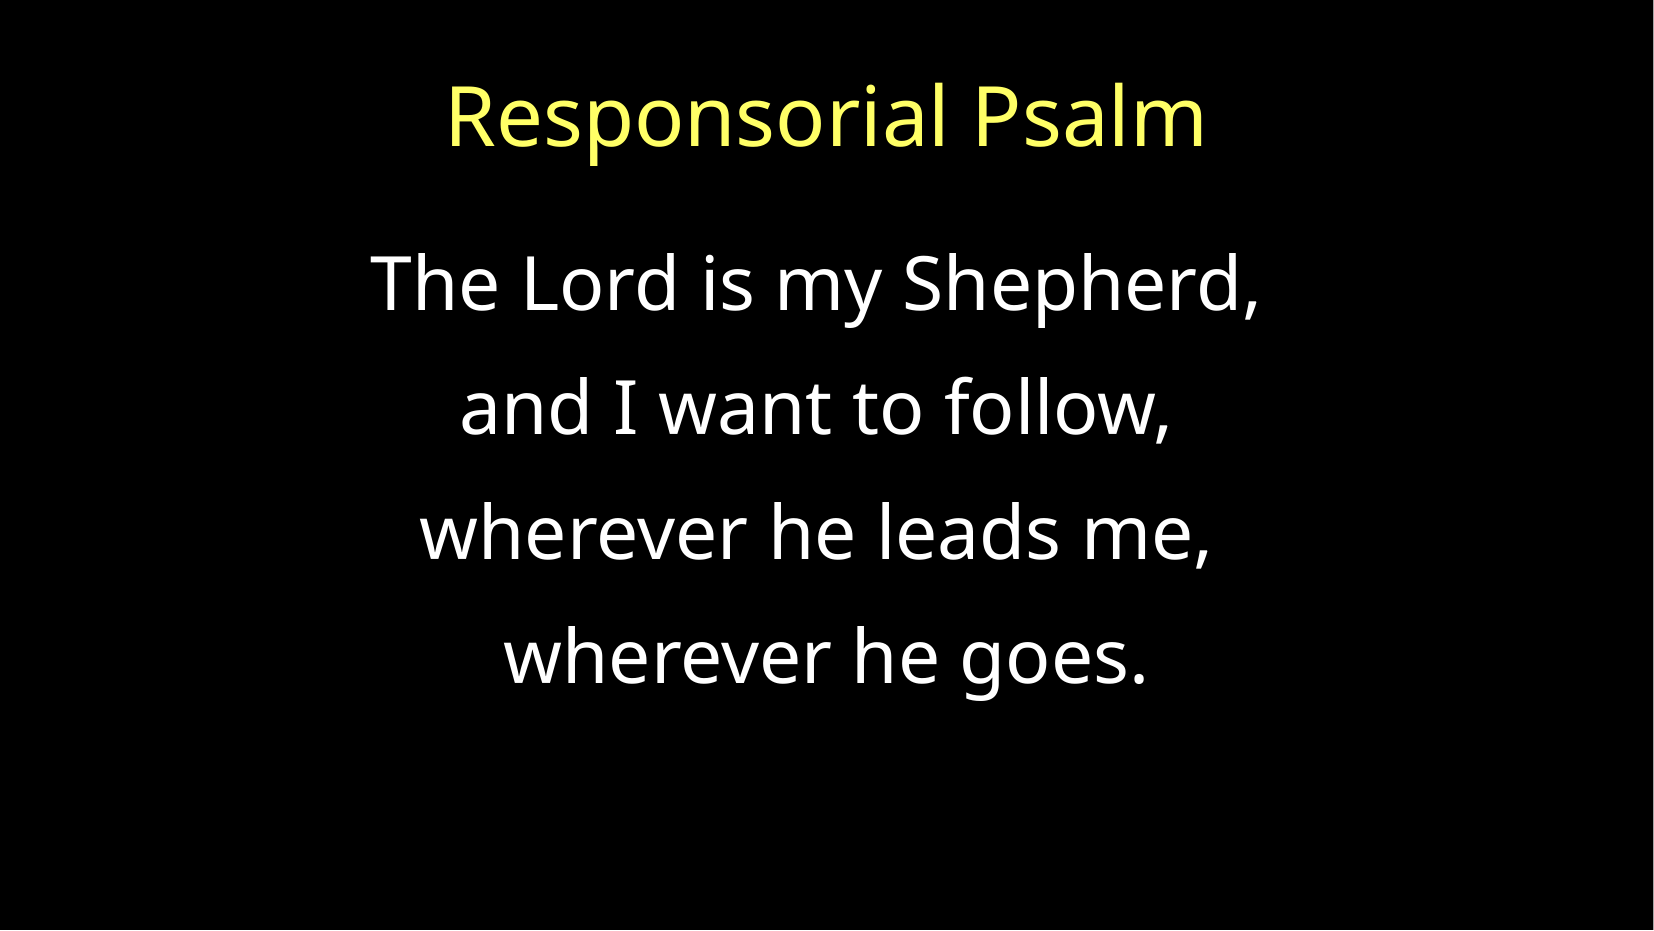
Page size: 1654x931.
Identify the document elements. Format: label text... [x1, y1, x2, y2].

title Responsorial Psalm [82, 37, 1571, 193]
list The Lord is my Shepherd, and I want to follow, wherever he leads me, wherever he goes. [0, 230, 1654, 922]
